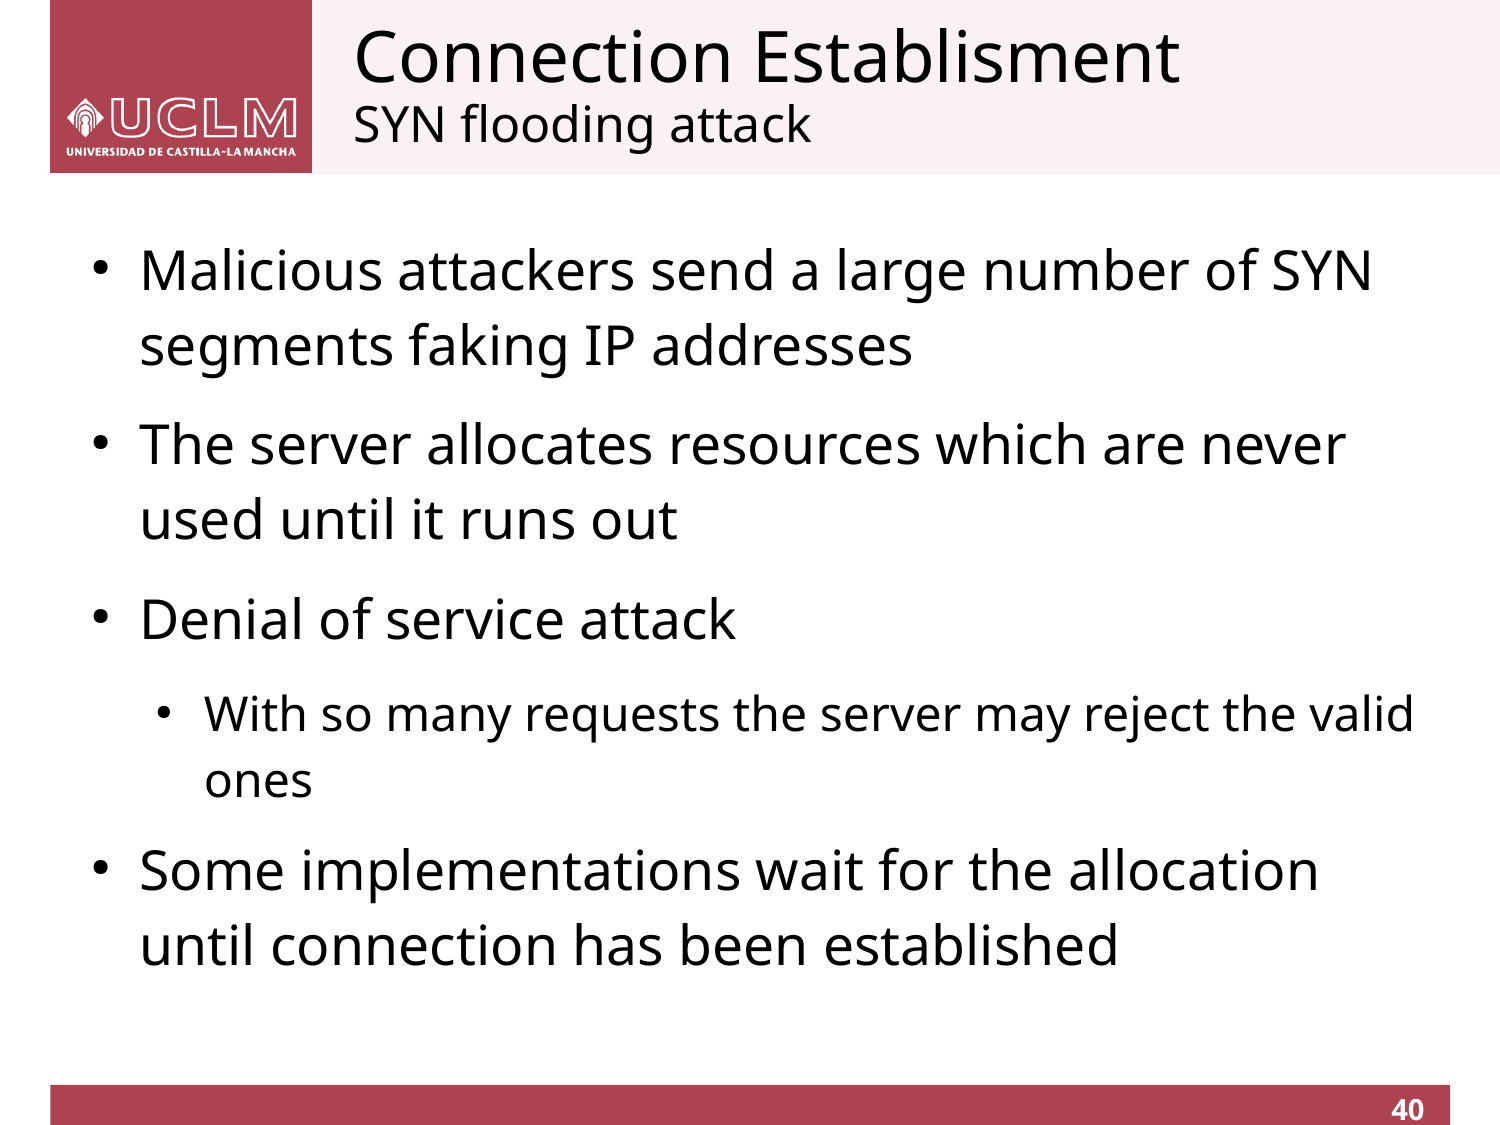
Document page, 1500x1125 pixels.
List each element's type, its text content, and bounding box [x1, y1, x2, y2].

title Connection Establisment SYN flooding attack [353, 6, 1425, 168]
list Malicious attackers send a large number of SYN segments faking IP addresses The server allocates resources which are never used until it runs out Denial of service attack With so many requests the server may reject the valid ones Some implementations wait for the allocation until connection has been established [74, 231, 1425, 993]
picture [50, 0, 312, 173]
